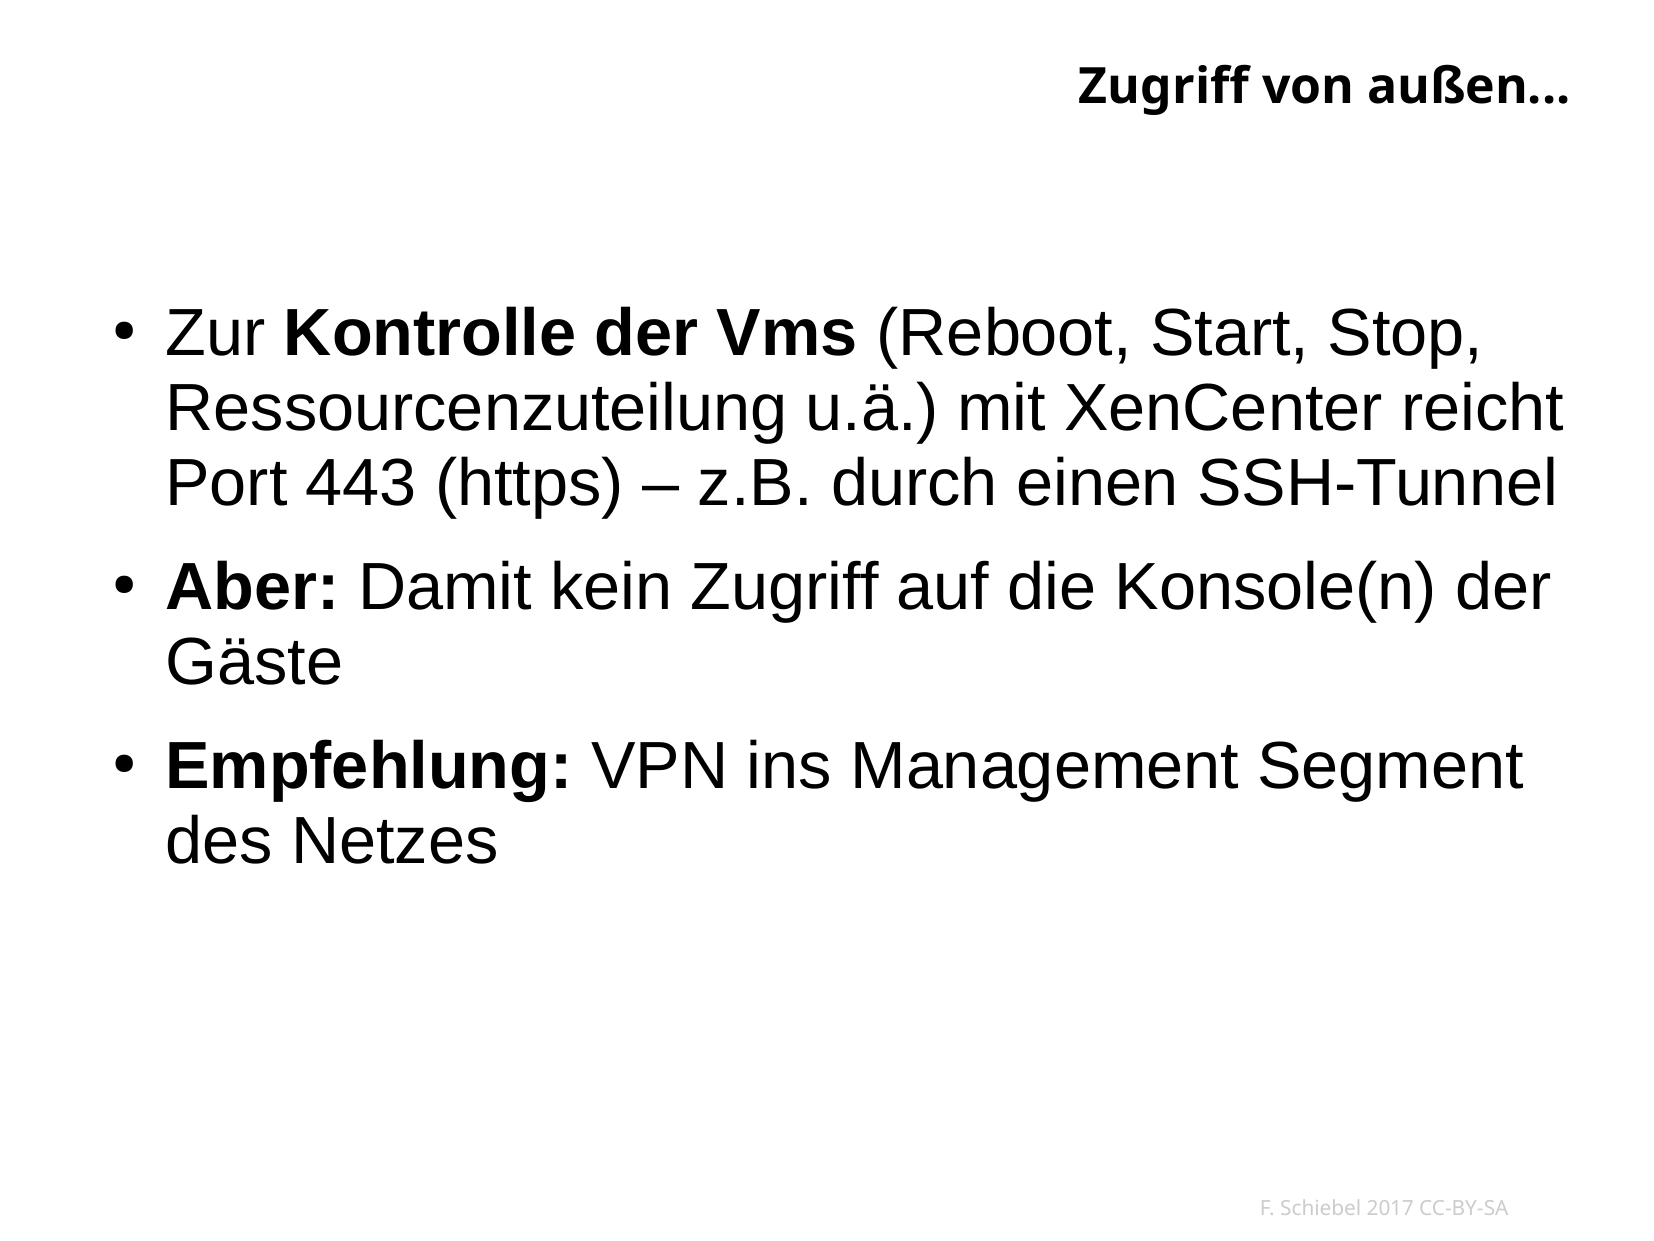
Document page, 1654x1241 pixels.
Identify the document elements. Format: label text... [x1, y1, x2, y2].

title Zugriff von außen... [82, 49, 1571, 119]
list Zur Kontrolle der Vms (Reboot, Start, Stop, Ressourcenzuteilung u.ä.) mit XenCenter reicht Port 443 (https) – z.B. durch einen SSH-Tunnel Aber: Damit kein Zugriff auf die Konsole(n) der Gäste Empfehlung: VPN ins Management Segment des Netzes [94, 295, 1583, 1015]
